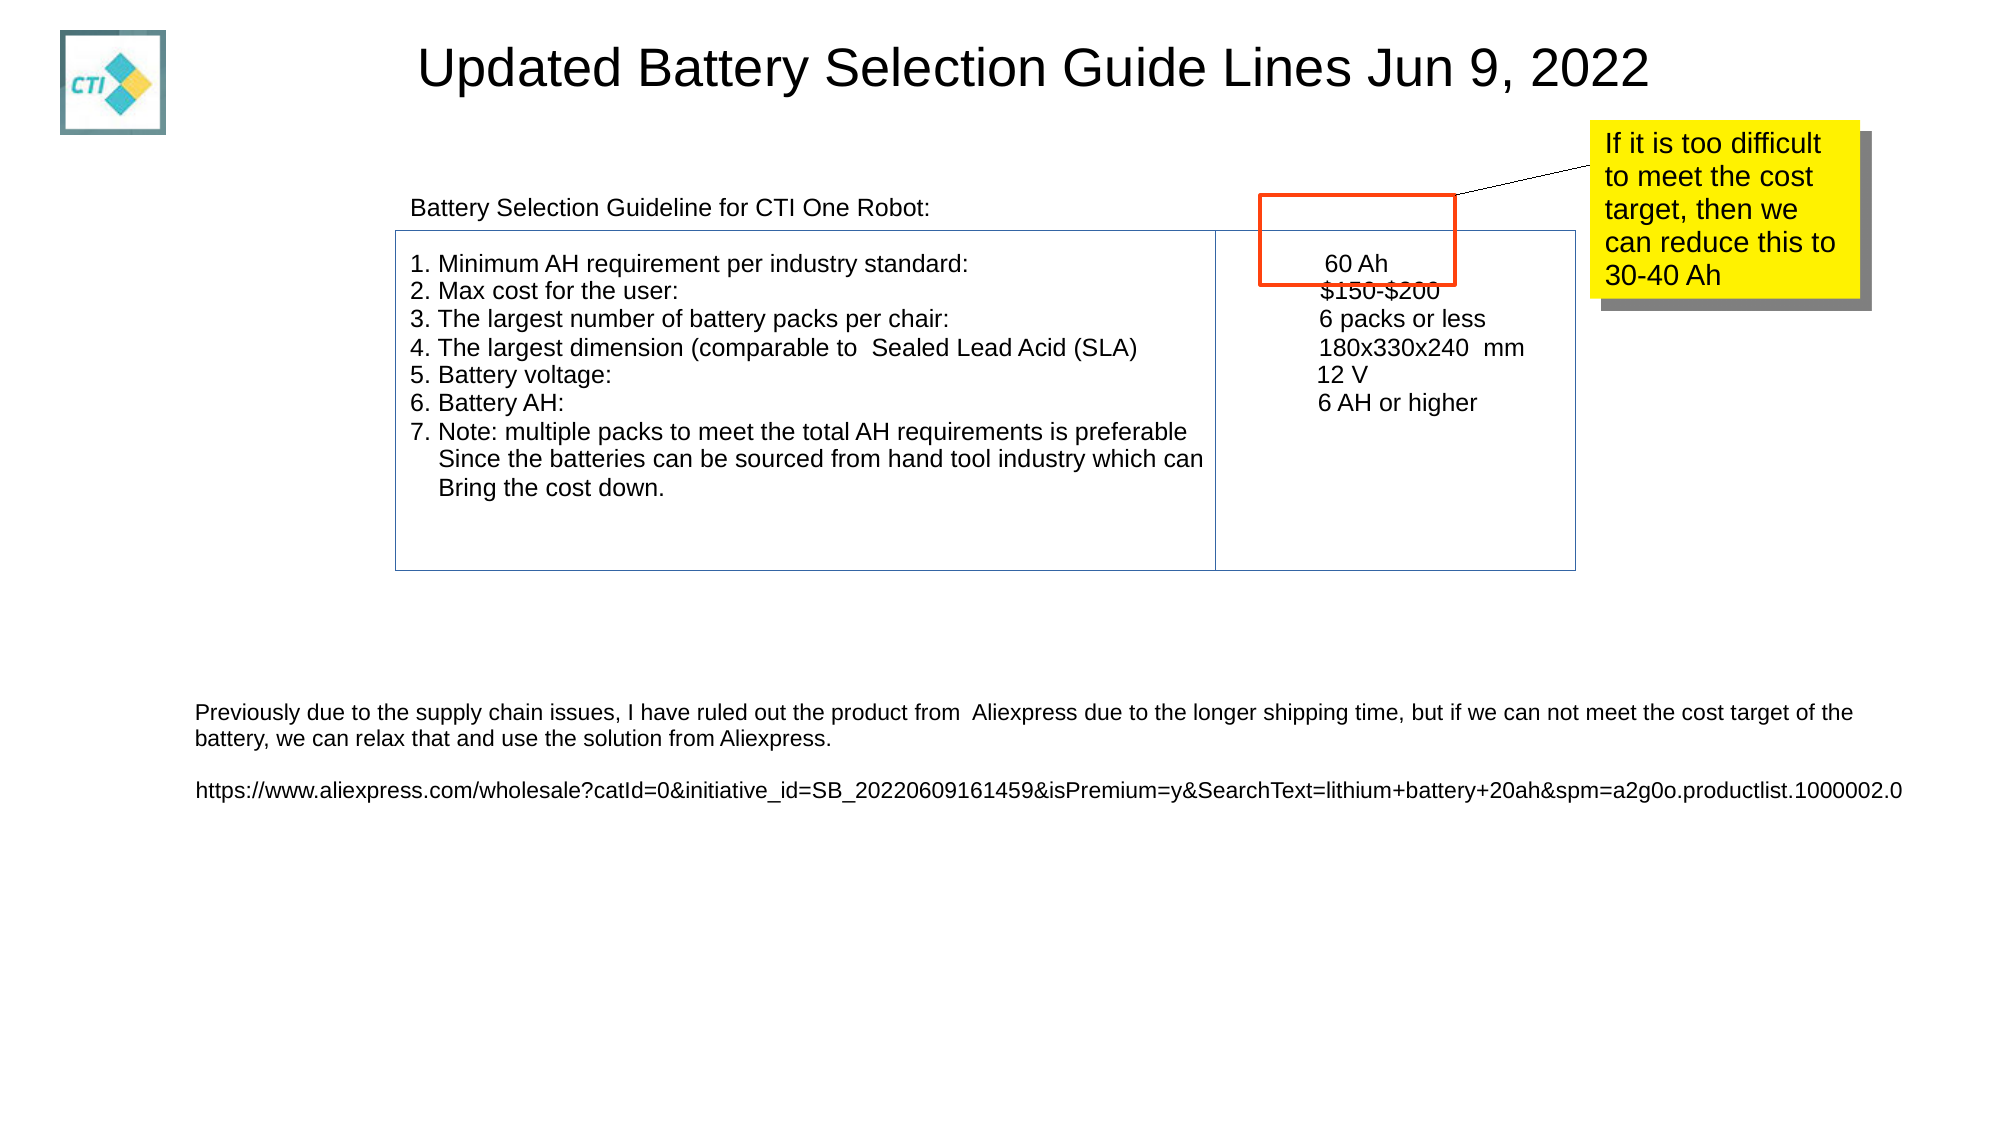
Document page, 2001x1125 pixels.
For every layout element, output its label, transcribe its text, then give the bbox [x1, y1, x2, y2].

text_box If it is too difficult to meet the cost target, then we can reduce this to 30-40 Ah [1590, 120, 1861, 298]
text_box Previously due to the supply chain issues, I have ruled out the product from Aliexpress due to the longer shipping time, but if we can not meet the cost target of the battery, we can relax that and use the solution from Aliexpress. [180, 692, 1891, 778]
text_box Battery Selection Guideline for CTI One Robot: 1. Minimum AH requirement per industry standard: 60 Ah 2. Max cost for the user: $150-$200 3. The largest number of battery packs per chair: 6 packs or less 4. The largest dimension (comparable to Sealed Lead Acid (SLA) 180x330x240 mm 5. Battery voltage: 12 V 6. Battery AH: 6 AH or higher 7. Note: multiple packs to meet the total AH requirements is preferable Since the batteries can be sourced from hand tool industry which can Bring the cost down. [1216, 231, 1575, 560]
text_box Battery Selection Guideline for CTI One Robot: 1. Minimum AH requirement per industry standard: 60 Ah 2. Max cost for the user: $150-$200 3. The largest number of battery packs per chair: 6 packs or less 4. The largest dimension (comparable to Sealed Lead Acid (SLA) 180x330x240 mm 5. Battery voltage: 12 V 6. Battery AH: 6 AH or higher 7. Note: multiple packs to meet the total AH requirements is preferable Since the batteries can be sourced from hand tool industry which can Bring the cost down. [395, 185, 1651, 560]
text_box Updated Battery Selection Guide Lines Jun 9, 2022 [195, 29, 1906, 297]
picture [60, 30, 166, 136]
text_box Battery Selection Guideline for CTI One Robot: 1. Minimum AH requirement per industry standard: 60 Ah 2. Max cost for the user: $150-$200 3. The largest number of battery packs per chair: 6 packs or less 4. The largest dimension (comparable to Sealed Lead Acid (SLA) 180x330x240 mm 5. Battery voltage: 12 V 6. Battery AH: 6 AH or higher 7. Note: multiple packs to meet the total AH requirements is preferable Since the batteries can be sourced from hand tool industry which can Bring the cost down. [396, 231, 1215, 560]
text_box https://www.aliexpress.com/wholesale?catId=0&initiative_id=SB_20220609161459&isPremium=y&SearchText=lithium+battery+20ah&spm=a2g0o.productlist.1000002.0 [180, 770, 1919, 811]
